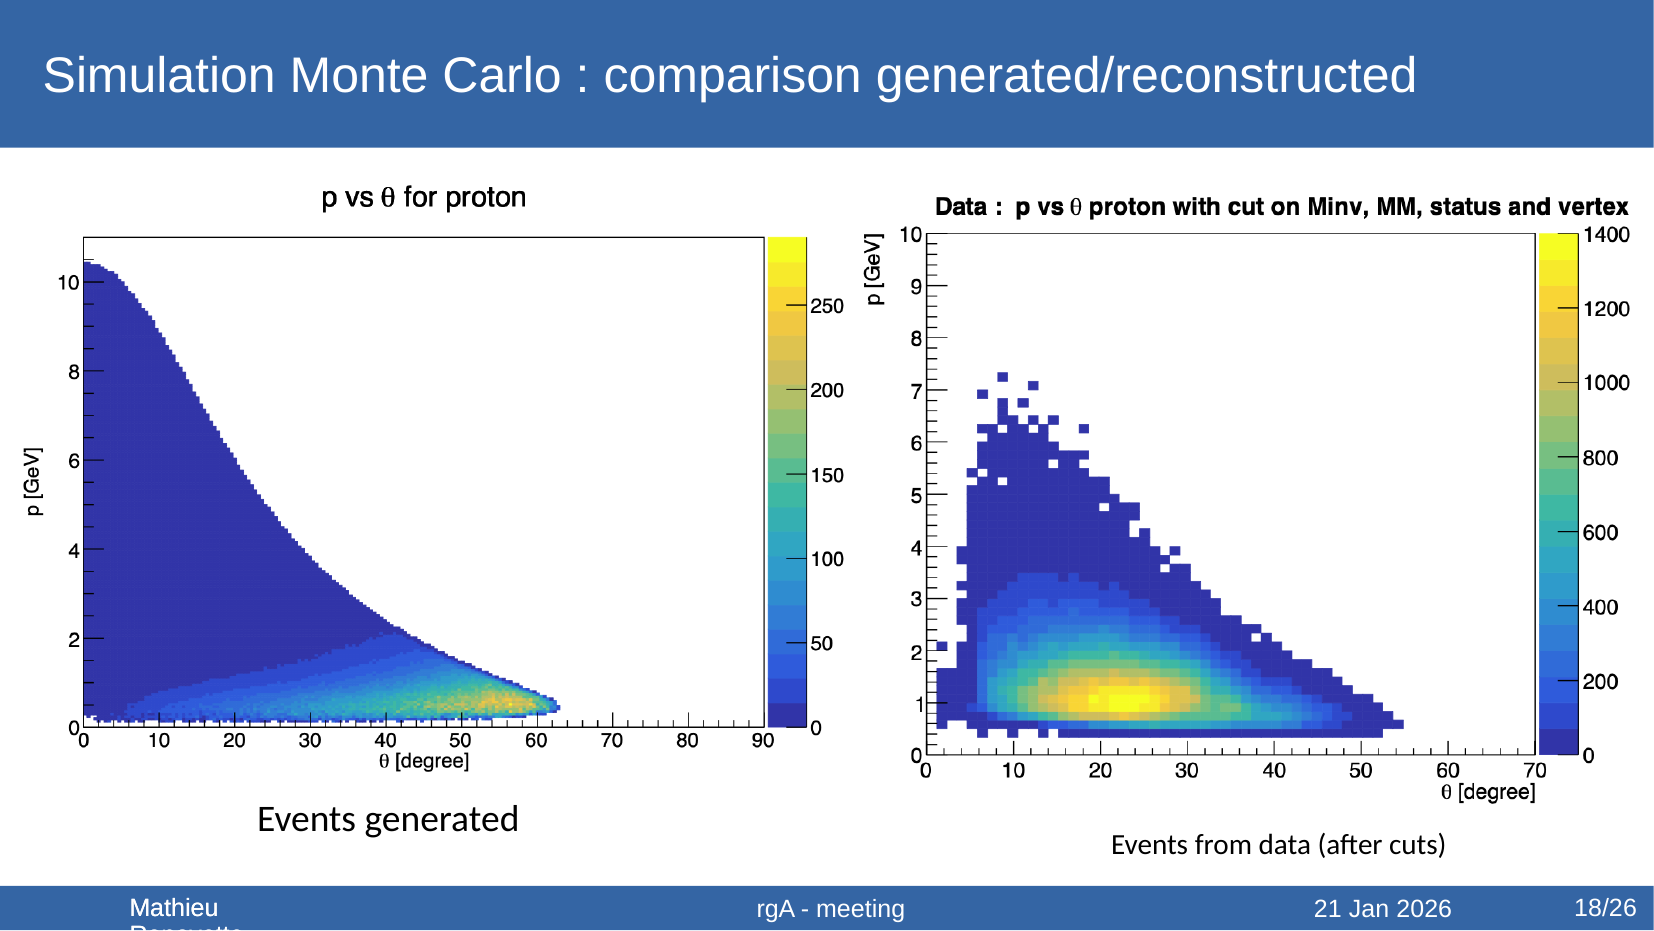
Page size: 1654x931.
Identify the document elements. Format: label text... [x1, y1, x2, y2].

text_box rgA - meeting [734, 887, 953, 931]
text_box Events from data (after cuts) [1096, 818, 1467, 869]
text_box [226, 885, 1654, 931]
picture [9, 181, 1641, 818]
text_box 21 Jan 2026 [1299, 887, 1536, 931]
text_box 18/26 [1559, 885, 1654, 930]
text_box [0, 885, 131, 931]
text_box Mathieu Ronayette [114, 885, 355, 929]
text_box Events generated [242, 785, 547, 847]
text_box [0, 0, 1654, 148]
text_box Simulation Monte Carlo : comparison generated/reconstructed [27, 40, 1496, 114]
